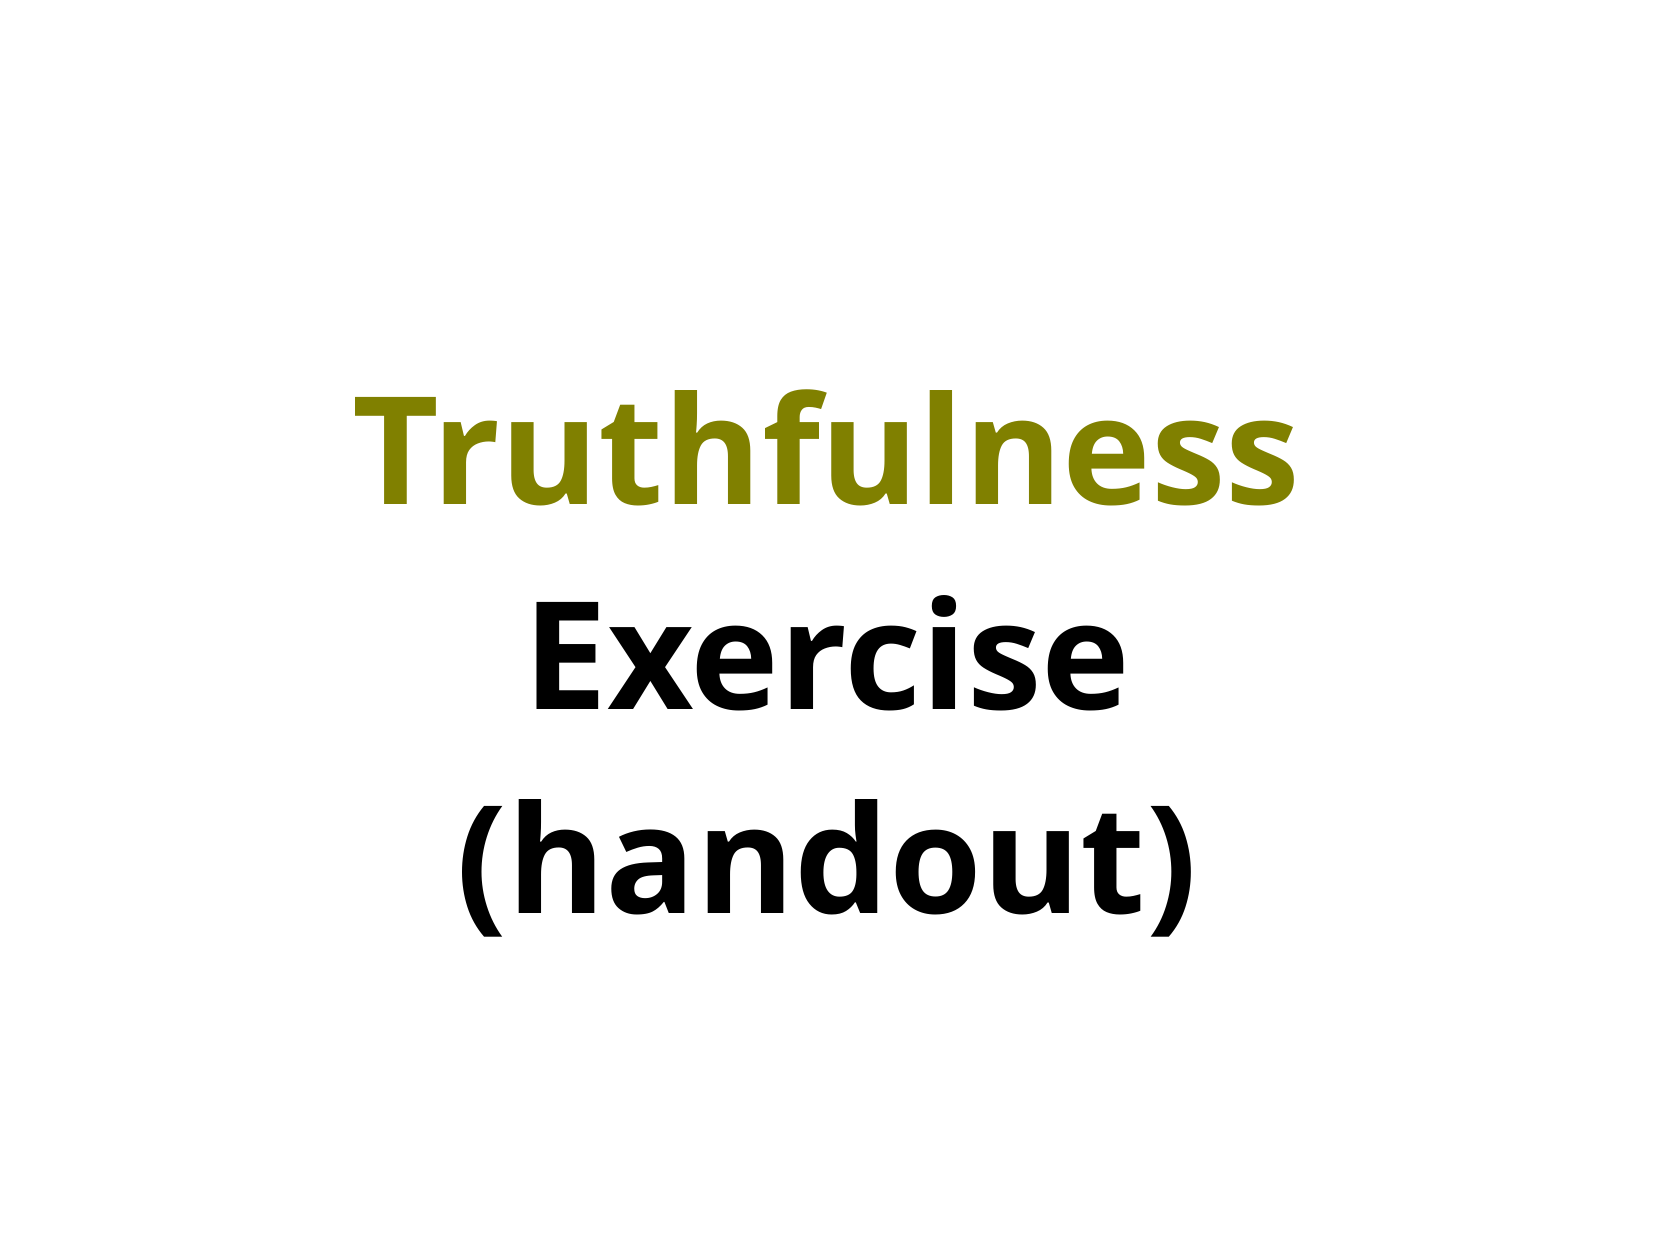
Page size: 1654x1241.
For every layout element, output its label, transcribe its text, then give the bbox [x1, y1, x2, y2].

title Truthfulness Exercise (handout) [59, 472, 1595, 830]
